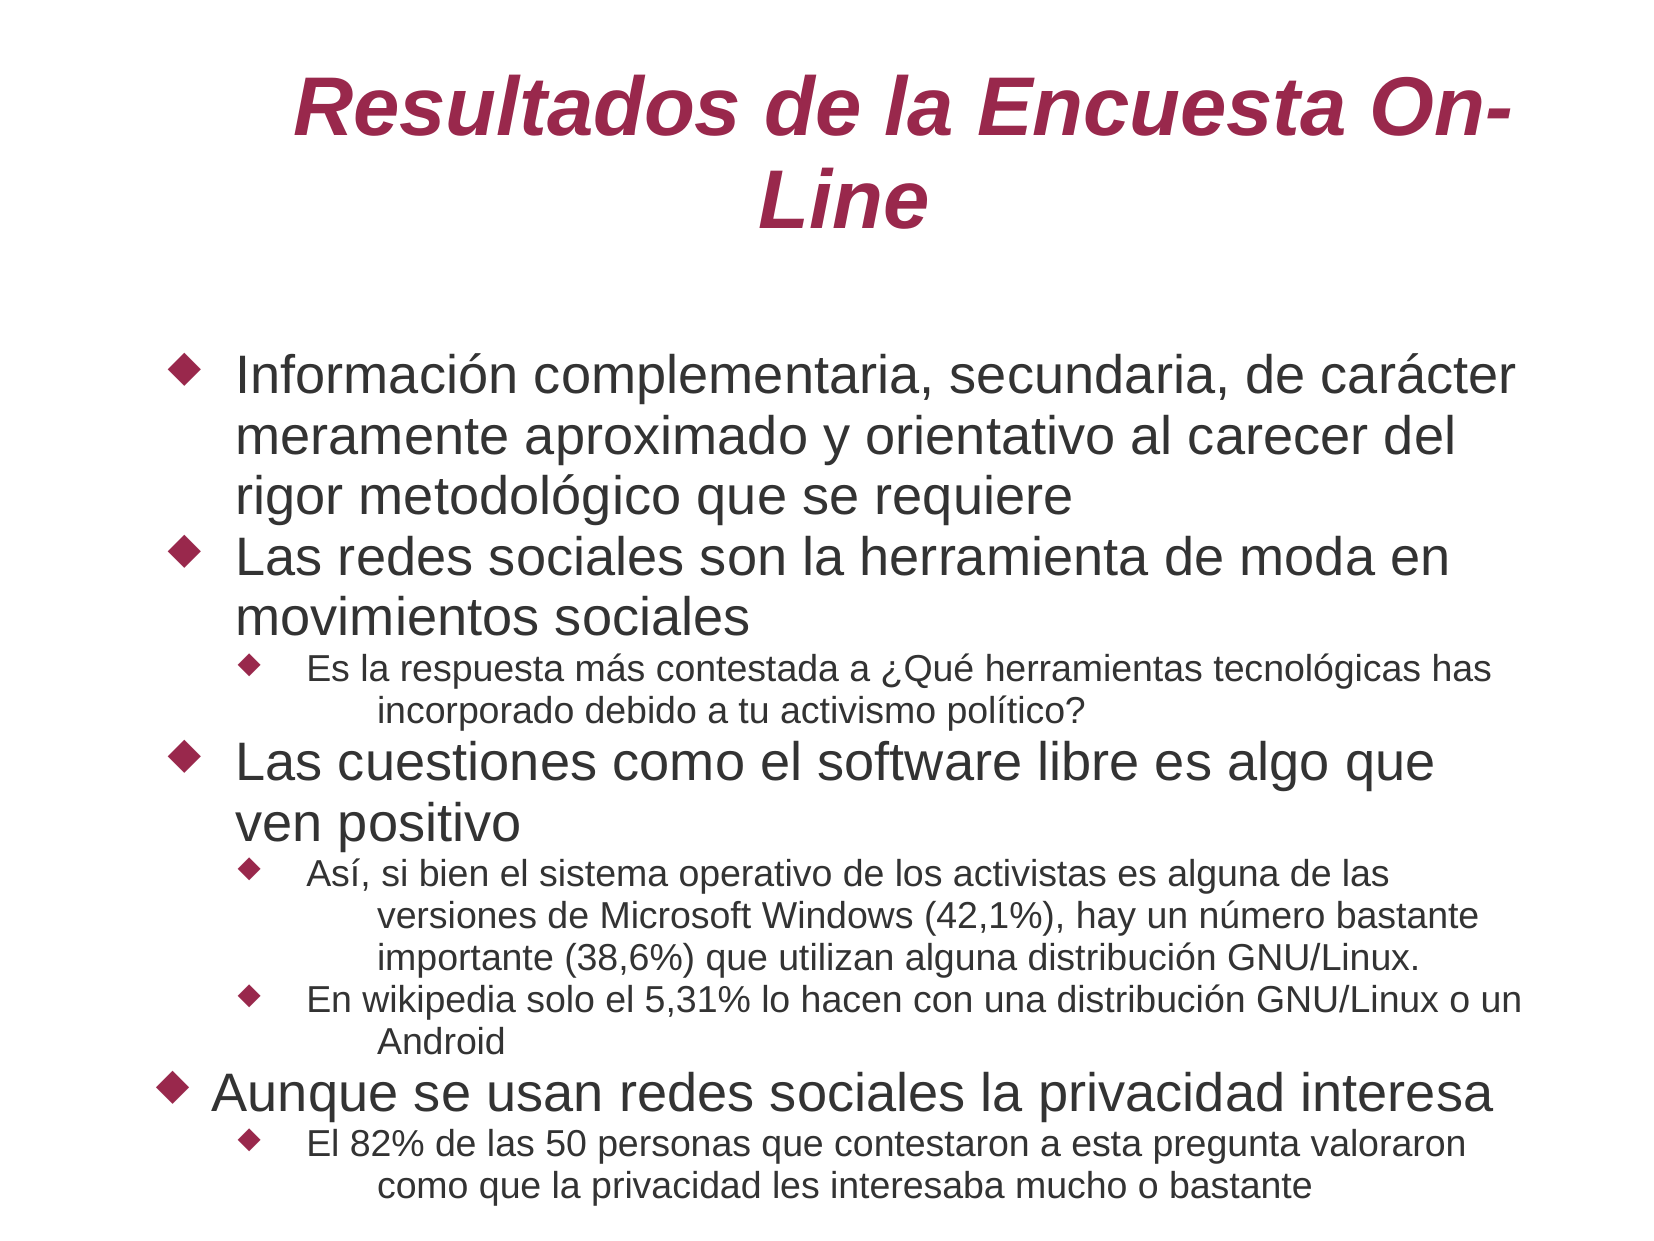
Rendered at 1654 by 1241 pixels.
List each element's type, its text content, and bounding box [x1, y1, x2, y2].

list Información complementaria, secundaria, de carácter meramente aproximado y orientativo al carecer del rigor metodológico que se requiere Las redes sociales son la herramienta de moda en movimientos sociales Es la respuesta más contestada a ¿Qué herramientas tecnológicas has incorporado debido a tu activismo político? Las cuestiones como el software libre es algo que ven positivo Así, si bien el sistema operativo de los activistas es alguna de las versiones de Microsoft Windows (42,1%), hay un número bastante importante (38,6%) que utilizan alguna distribución GNU/Linux. En wikipedia solo el 5,31% lo hacen con una distribución GNU/Linux o un Android Aunque se usan redes sociales la privacidad interesa El 82% de las 50 personas que contestaron a esta pregunta valoraron como que la privacidad les interesaba mucho o bastante [152, 344, 1534, 1207]
title Resultados de la Encuesta On-Line [82, 49, 1571, 257]
